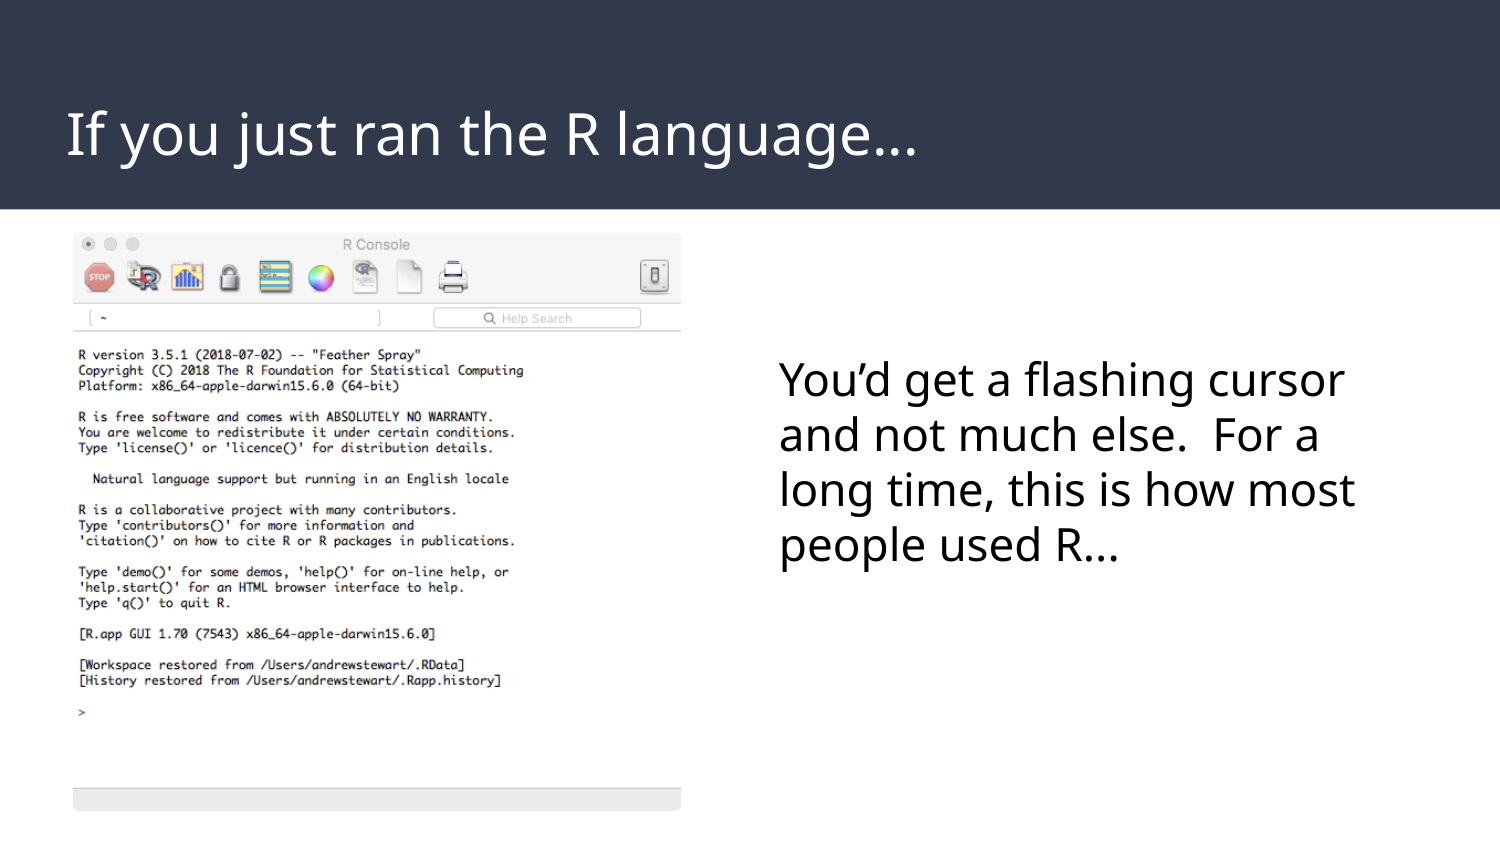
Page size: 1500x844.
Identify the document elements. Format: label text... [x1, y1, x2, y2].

picture [73, 232, 681, 811]
title If you just ran the R language... [51, 82, 1449, 185]
text_box You’d get a flashing cursor and not much else. For a long time, this is how most people used R... [763, 335, 1396, 715]
